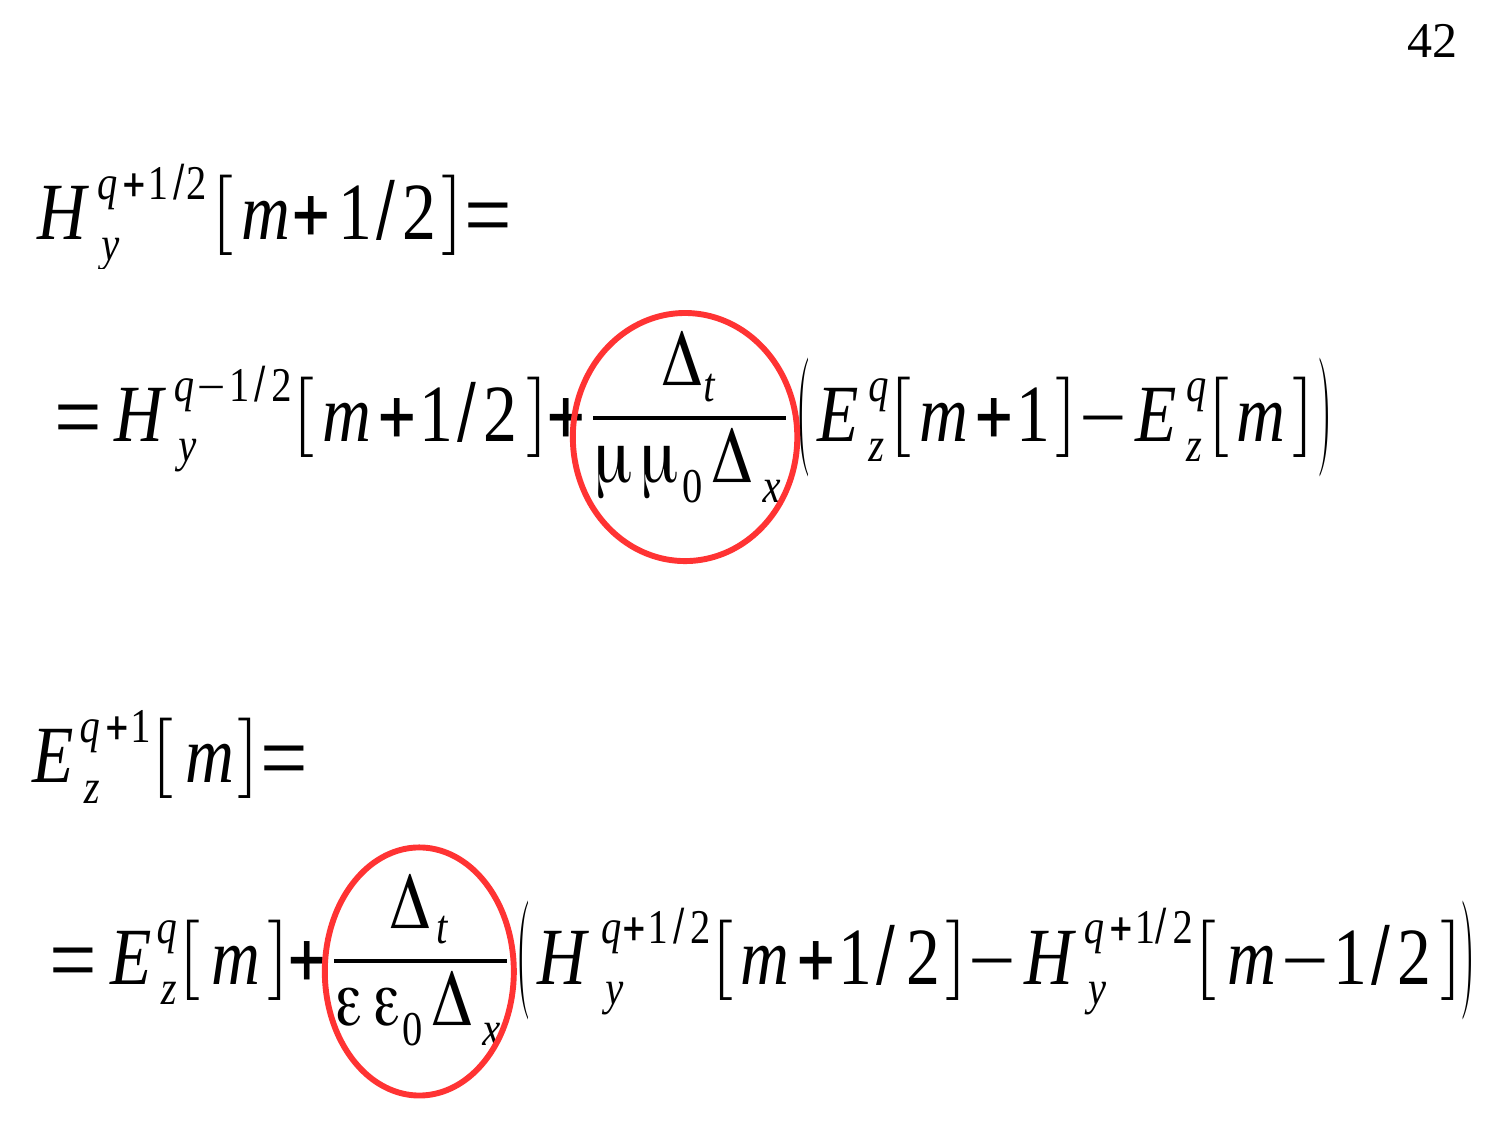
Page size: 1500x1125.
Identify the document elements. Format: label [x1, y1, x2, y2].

chart [16, 153, 534, 269]
chart [328, 867, 510, 1058]
chart [34, 324, 630, 515]
chart [576, 324, 794, 515]
chart [29, 867, 362, 1058]
chart [11, 696, 329, 812]
chart [476, 867, 1492, 1058]
chart [740, 324, 1347, 515]
